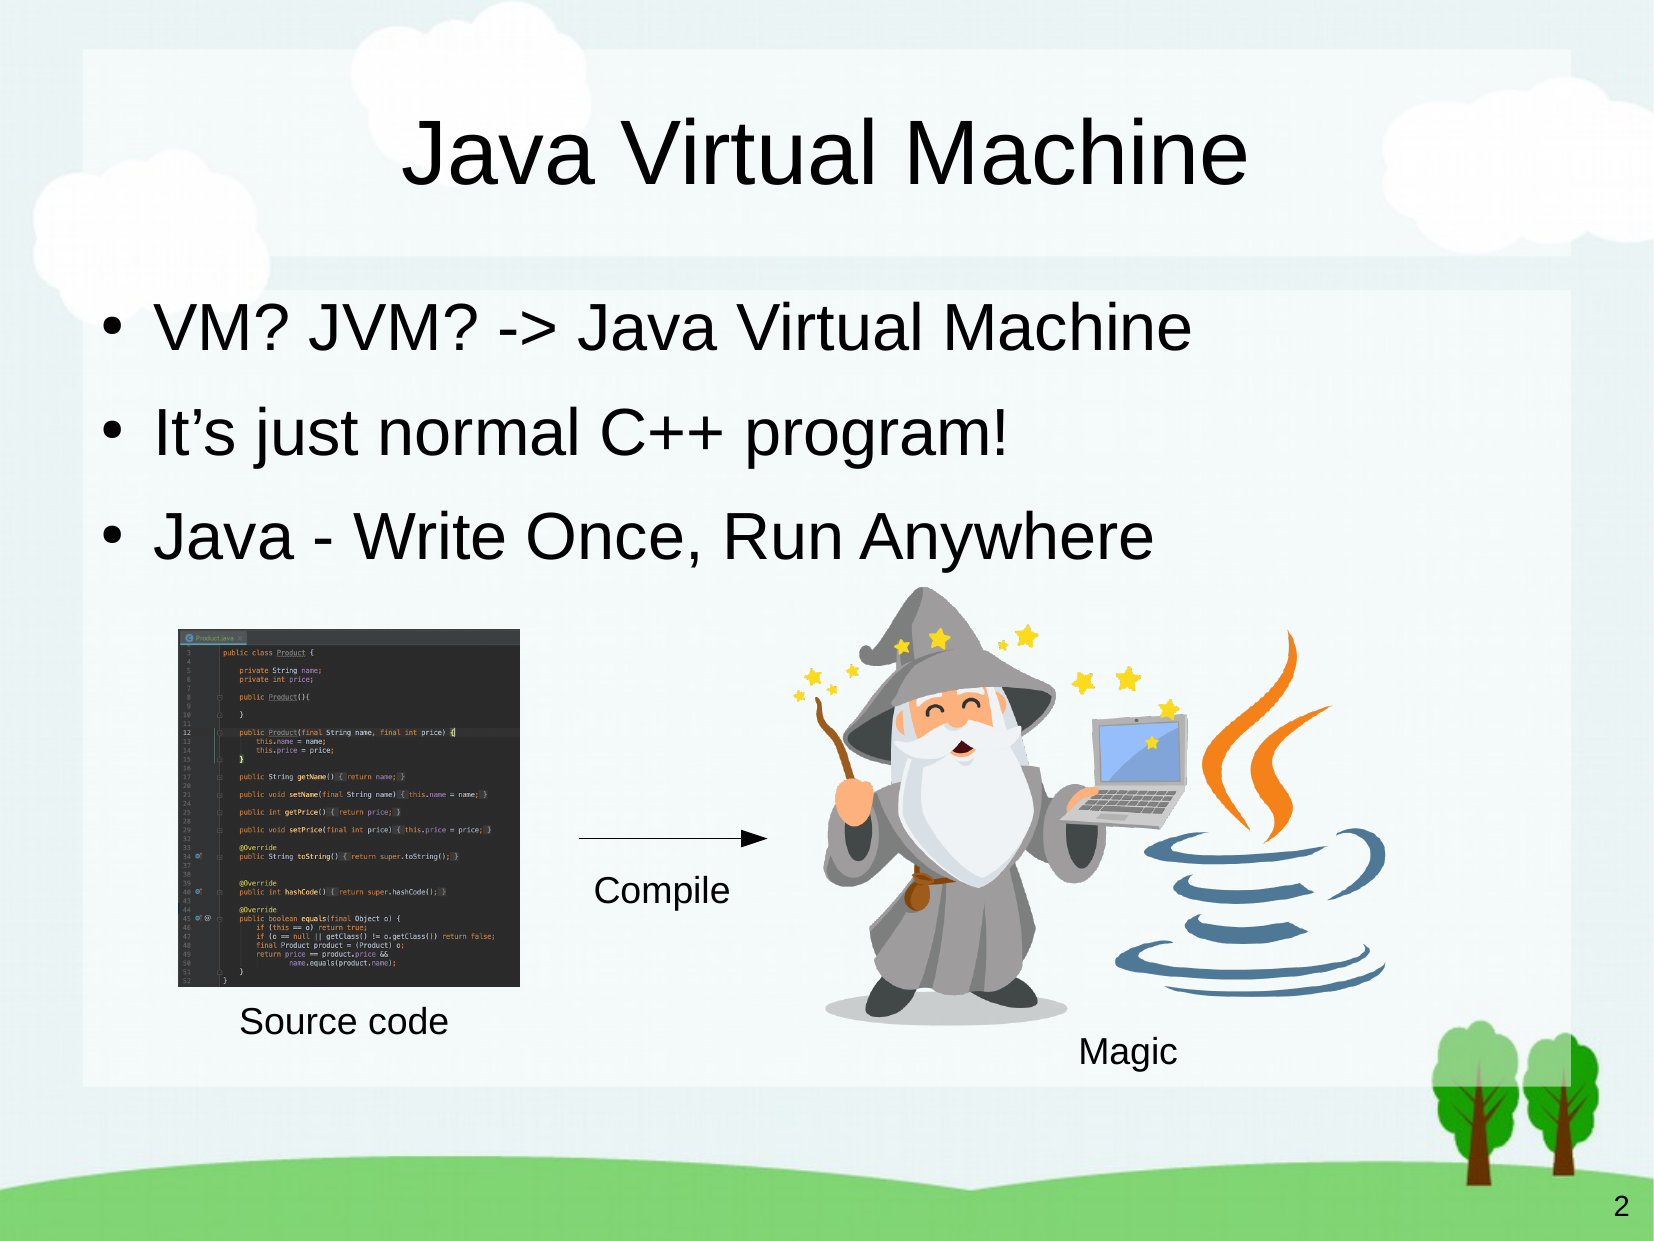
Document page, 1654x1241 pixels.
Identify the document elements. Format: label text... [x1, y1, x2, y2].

picture [0, 0, 1654, 1241]
text_box Source code [224, 993, 520, 1087]
text_box Compile [578, 862, 756, 920]
title Java Virtual Machine [82, 49, 1571, 257]
text_box Magic [1063, 1023, 1193, 1123]
list VM? JVM? -> Java Virtual Machine It’s just normal C++ program! Java - Write Once, Run Anywhere [82, 290, 1571, 1087]
